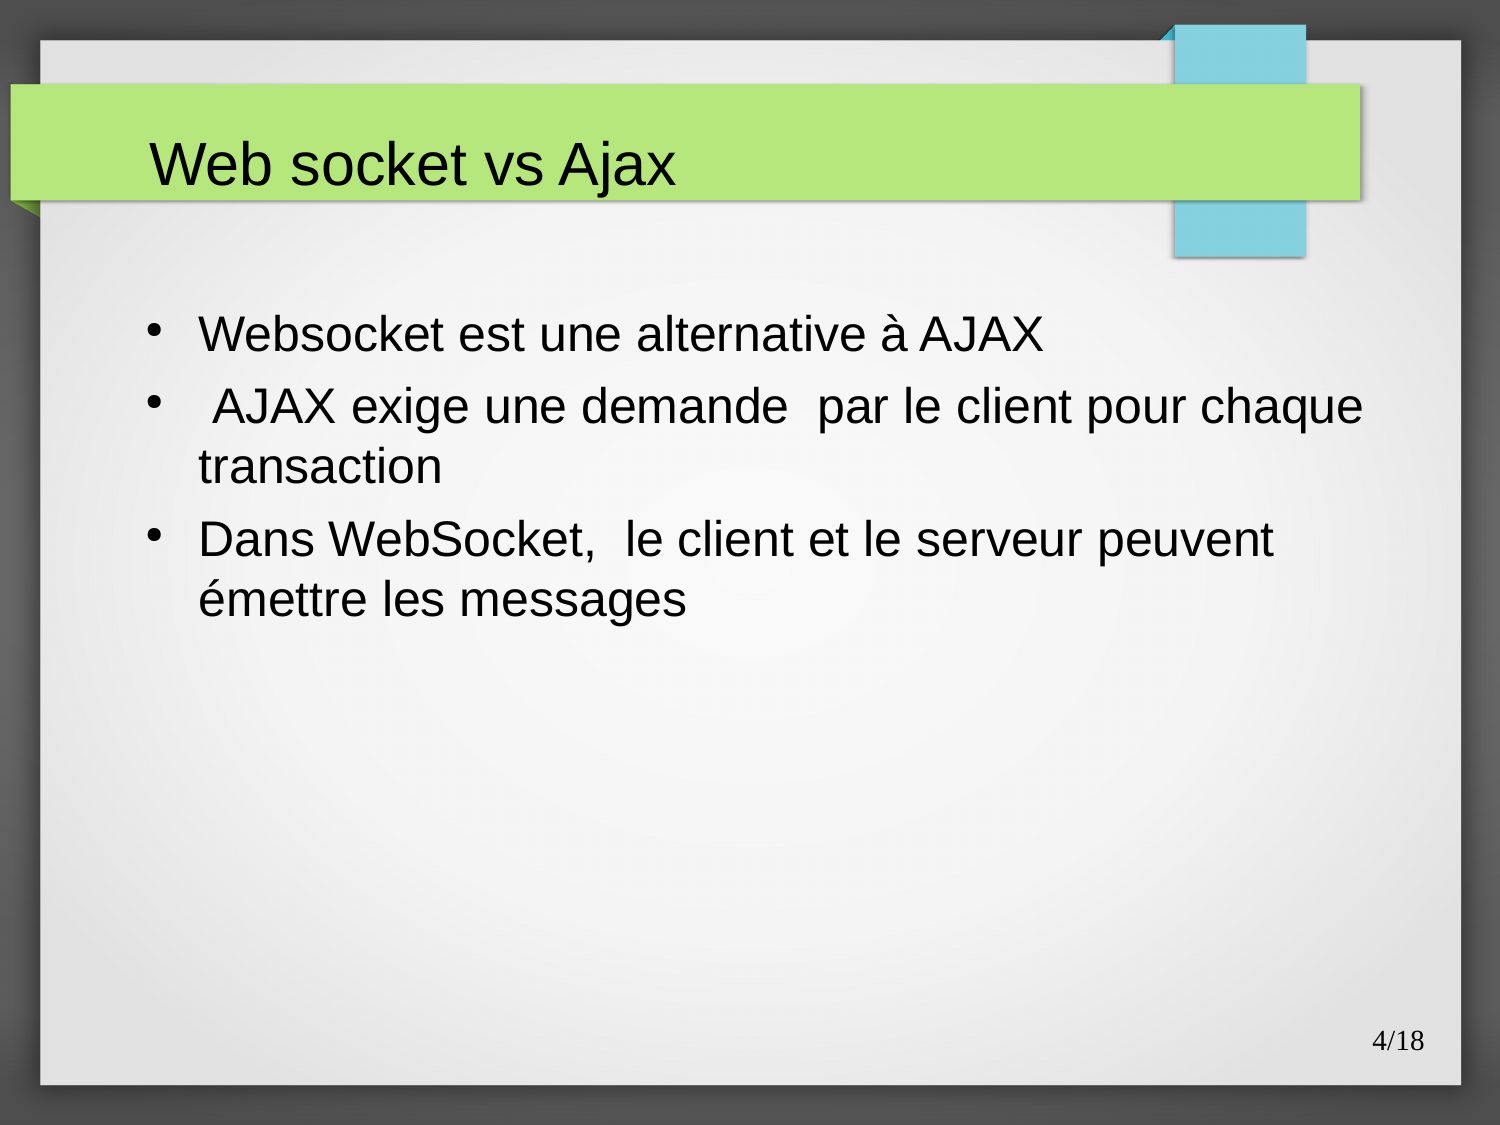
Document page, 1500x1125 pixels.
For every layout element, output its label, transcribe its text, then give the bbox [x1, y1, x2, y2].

picture [0, 0, 1500, 1125]
title Web socket vs Ajax [112, 65, 1388, 257]
list Websocket est une alternative à AJAX AJAX exige une demande par le client pour chaque transaction Dans WebSocket, le client et le serveur peuvent émettre les messages [112, 293, 1388, 966]
